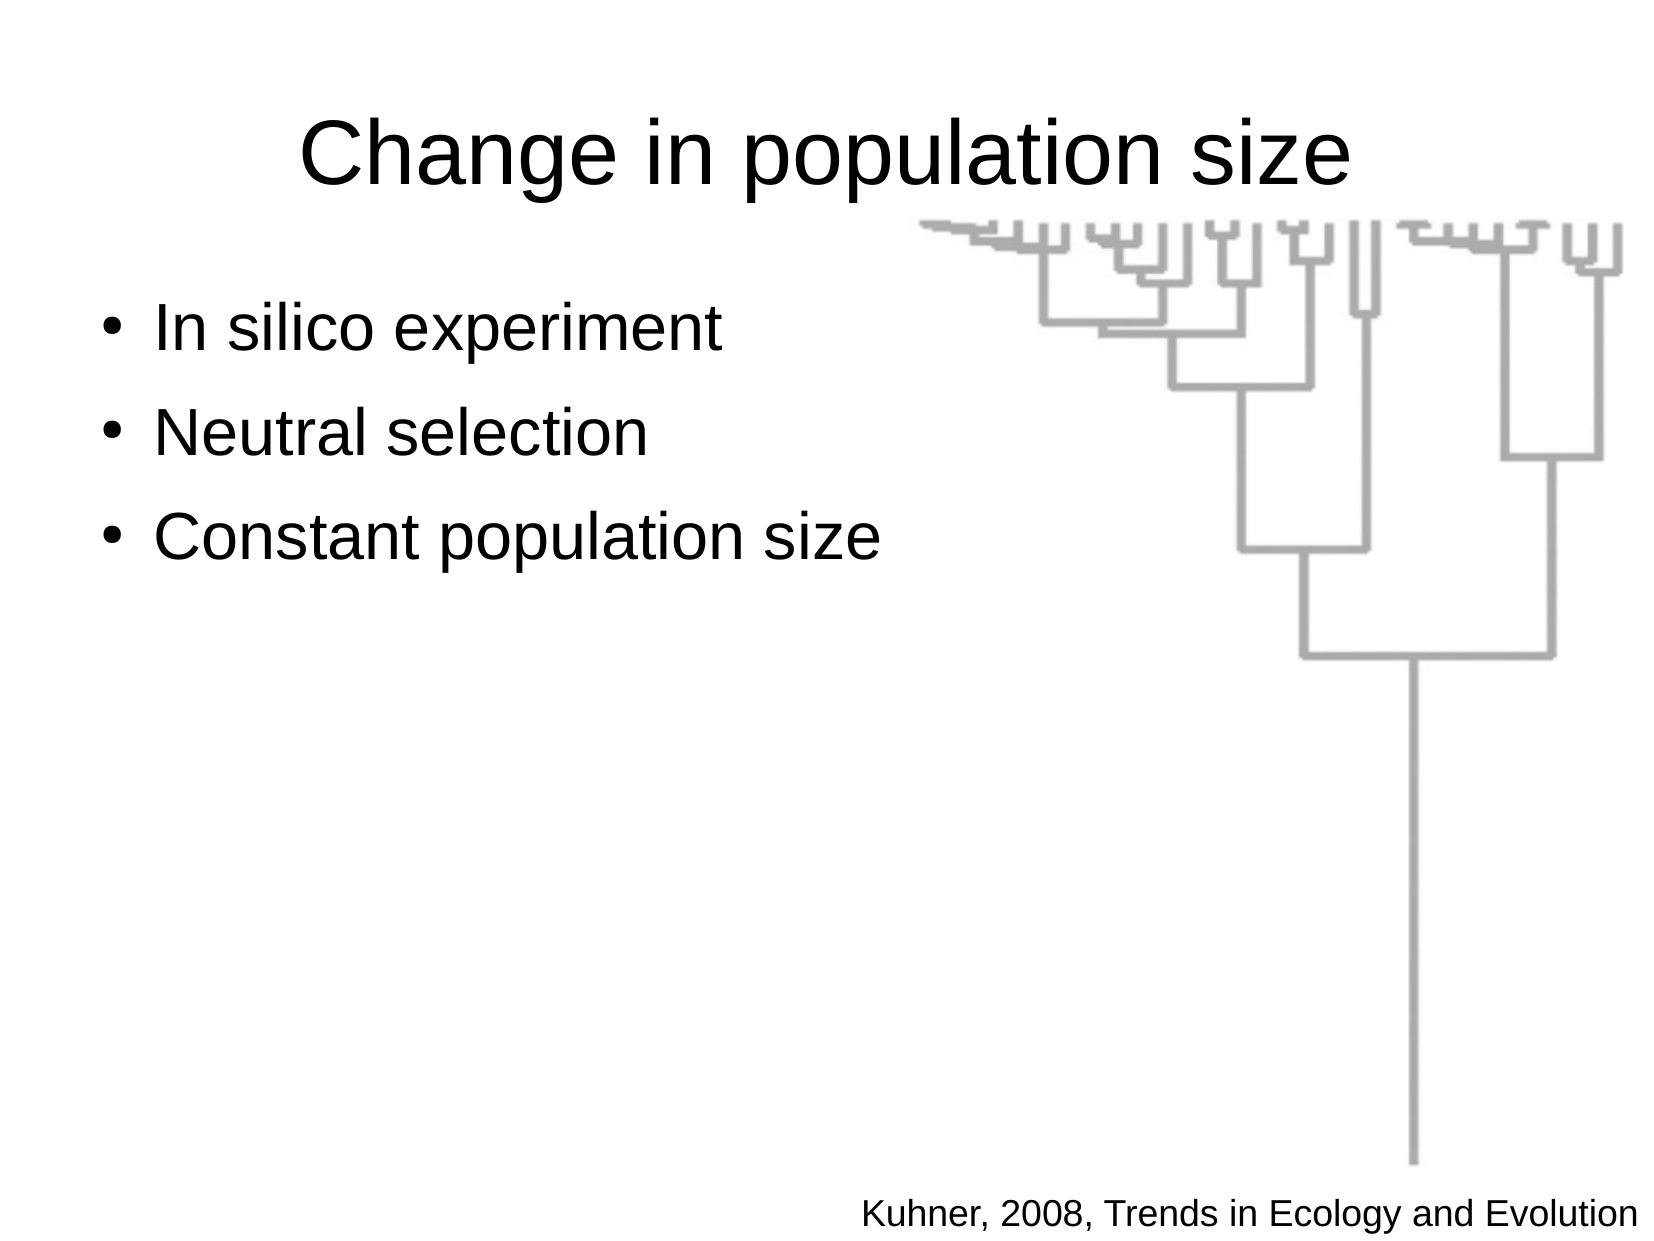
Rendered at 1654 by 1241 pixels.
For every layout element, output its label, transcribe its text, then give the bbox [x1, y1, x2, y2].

list In silico experiment Neutral selection Constant population size [82, 290, 1571, 1010]
text_box Kuhner, 2008, Trends in Ecology and Evolution [846, 1185, 1654, 1241]
title Change in population size [82, 49, 1571, 257]
picture [900, 210, 1636, 1185]
